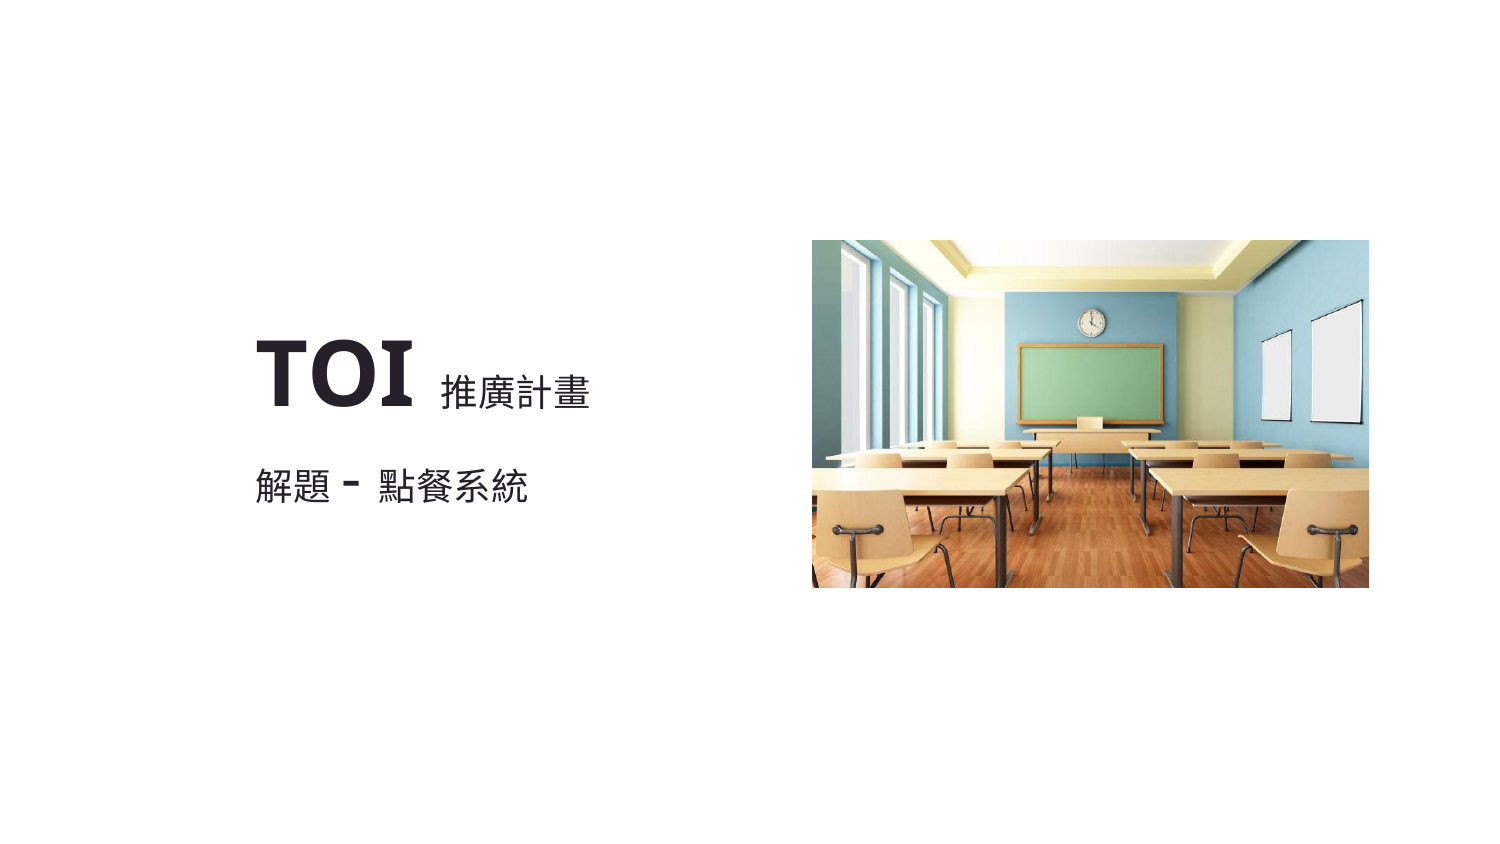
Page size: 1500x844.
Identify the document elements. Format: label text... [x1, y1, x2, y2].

text_box TOI推廣計畫 解題-點餐系統 [240, 262, 812, 565]
picture [812, 240, 1369, 588]
